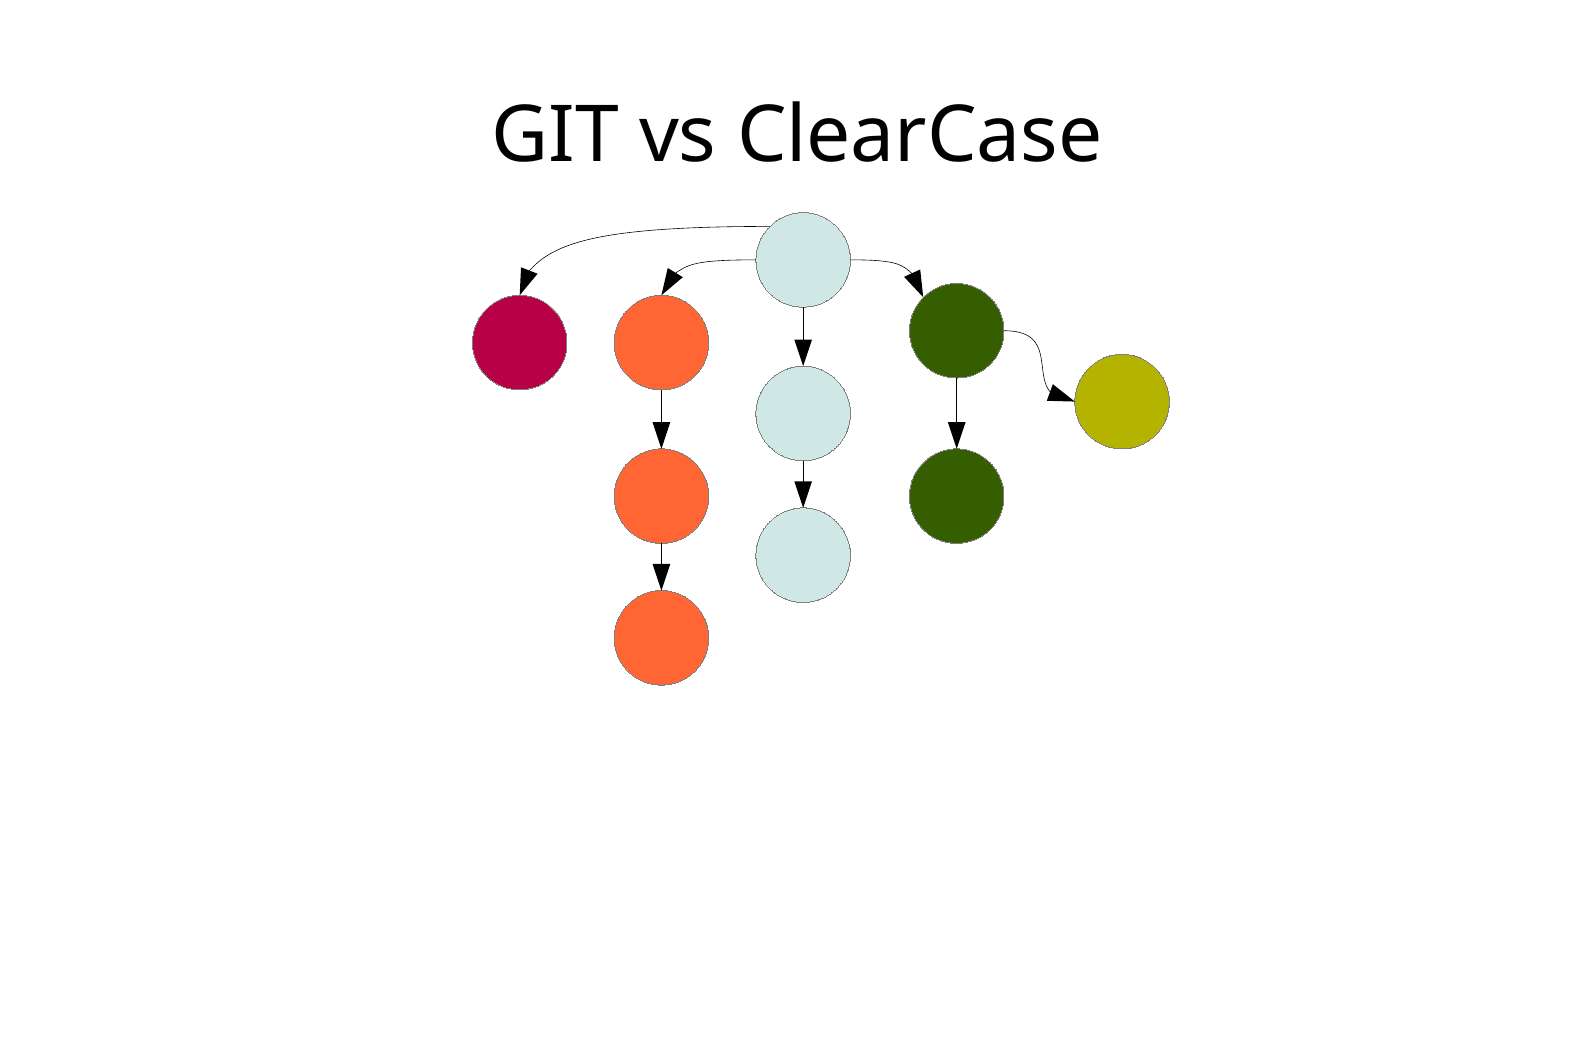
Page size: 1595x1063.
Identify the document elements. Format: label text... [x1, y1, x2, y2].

text_box [755, 507, 851, 603]
text_box [472, 295, 567, 390]
text_box [614, 448, 709, 544]
text_box [755, 212, 851, 308]
text_box [1074, 354, 1170, 449]
title GIT vs ClearCase [79, 42, 1515, 220]
text_box [614, 590, 709, 686]
text_box [614, 295, 709, 390]
text_box [909, 448, 1004, 544]
text_box [755, 366, 851, 461]
text_box [909, 283, 1004, 379]
